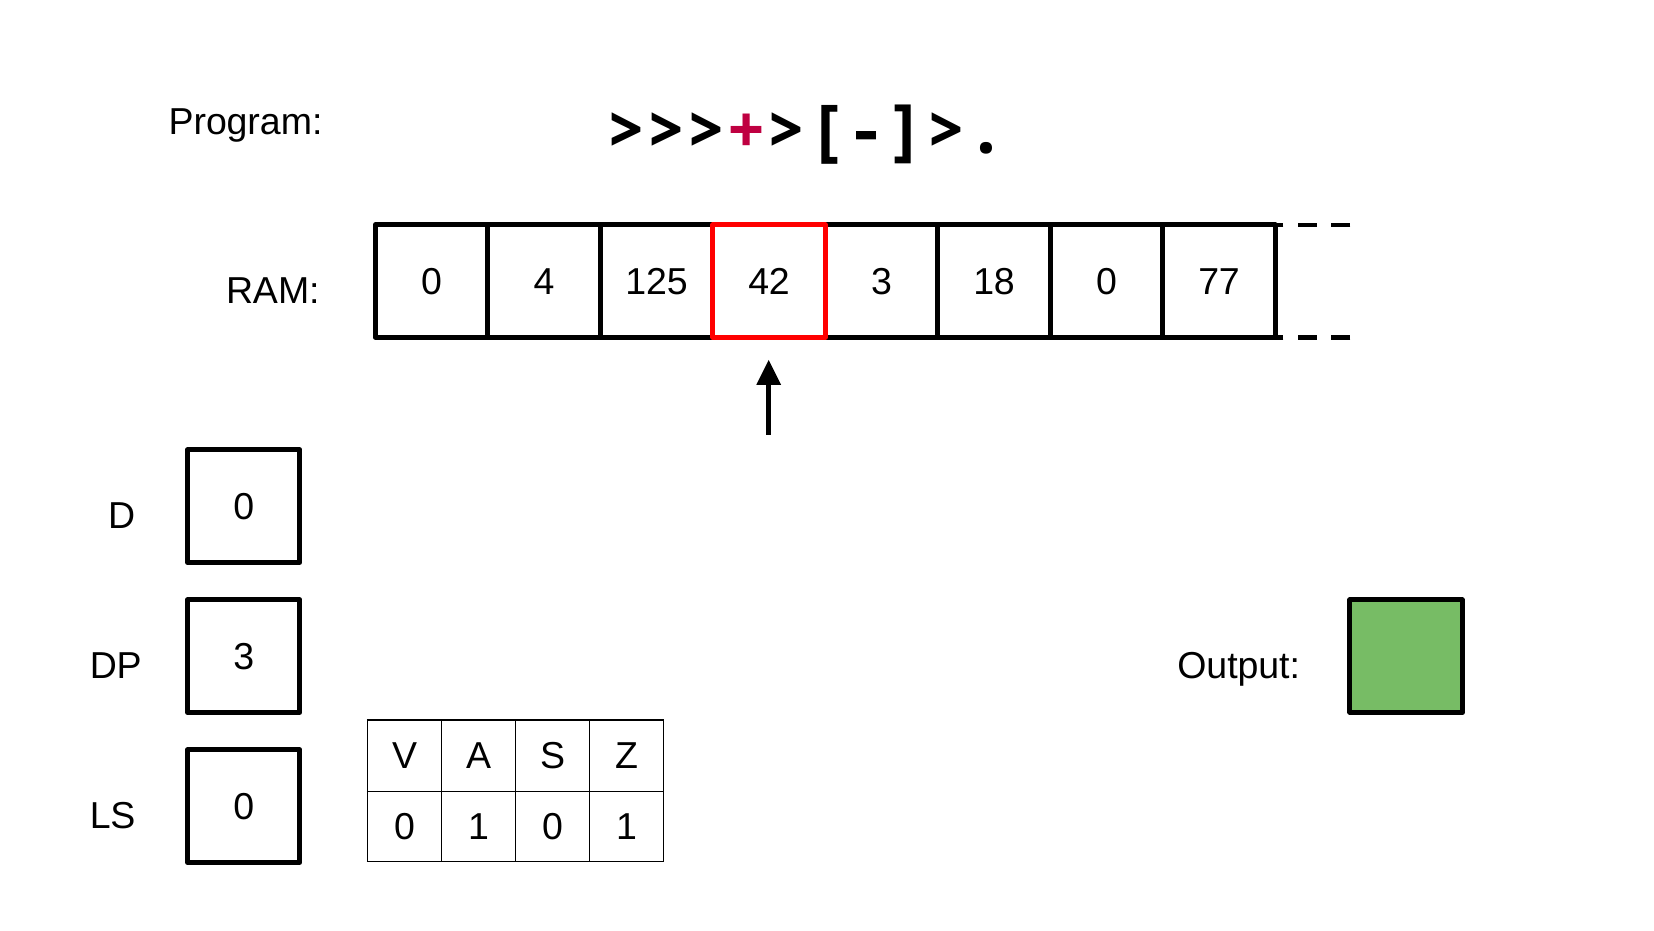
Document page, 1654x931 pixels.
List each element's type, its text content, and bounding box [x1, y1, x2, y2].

text_box 4 [487, 224, 600, 338]
text_box 0 [375, 224, 487, 338]
text_box Output: [1162, 637, 1336, 737]
table_cell 0 [368, 792, 441, 861]
table_cell 0 [516, 792, 589, 861]
text_box [1349, 599, 1463, 713]
text_box LS [74, 787, 151, 845]
text_box RAM: [211, 262, 362, 362]
table_cell 1 [590, 792, 663, 861]
text_box 125 [600, 224, 712, 338]
text_box DP [74, 637, 157, 695]
table_header S [516, 721, 589, 791]
text_box D [93, 487, 150, 545]
text_box >>>+>[-]>. [337, 74, 1275, 168]
table_cell 1 [442, 792, 515, 861]
text_box 0 [187, 449, 300, 563]
text_box 77 [1162, 224, 1276, 338]
text_box Program: [153, 93, 337, 150]
text_box 3 [826, 224, 937, 338]
table_header A [442, 721, 515, 791]
text_box 3 [187, 599, 300, 713]
table_header V [368, 721, 441, 791]
text_box 18 [937, 224, 1050, 338]
table_header Z [590, 721, 663, 791]
text_box 0 [1050, 224, 1162, 338]
text_box 42 [712, 224, 826, 338]
text_box 0 [187, 749, 300, 863]
